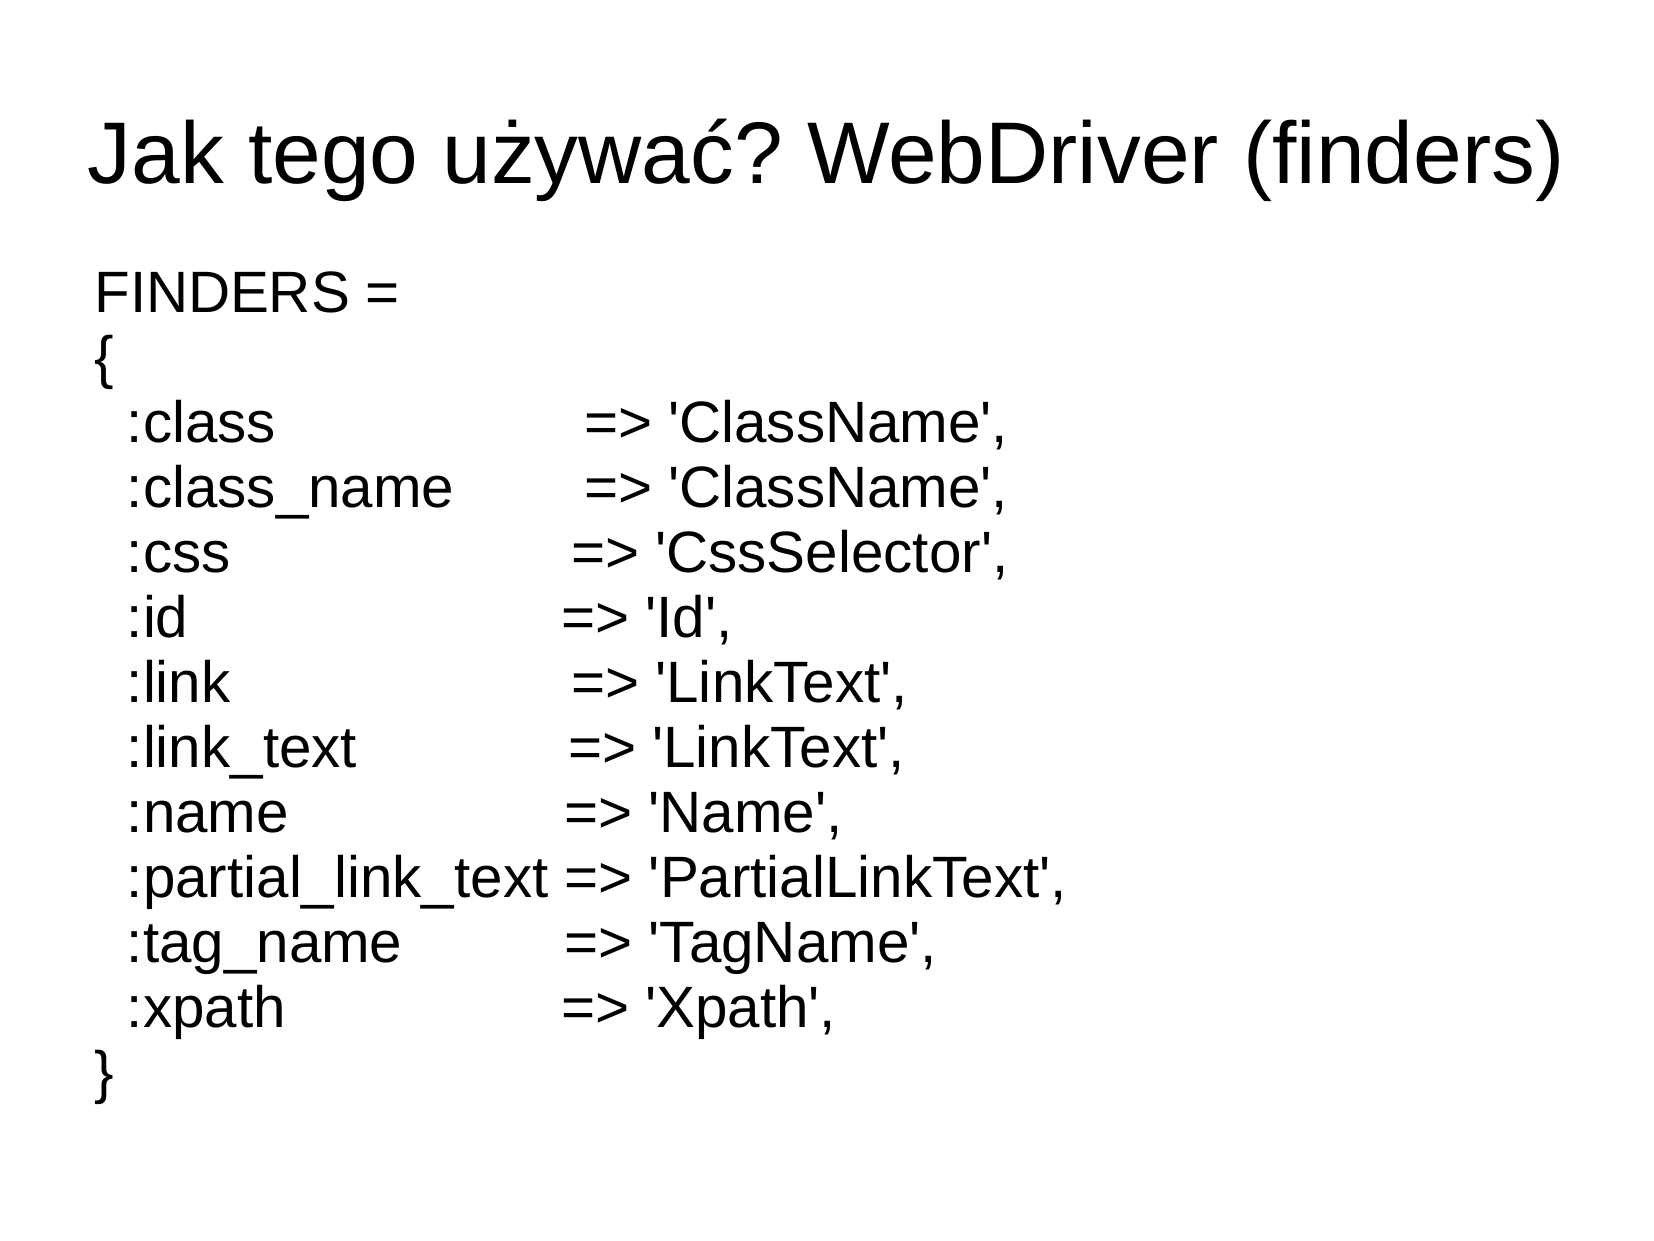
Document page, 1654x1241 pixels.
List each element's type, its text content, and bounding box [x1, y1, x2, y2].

subtitle FINDERS = { :class => 'ClassName', :class_name => 'ClassName', :css => 'CssSelector', :id => 'Id', :link => 'LinkText', :link_text => 'LinkText', :name => 'Name', :partial_link_text => 'PartialLinkText', :tag_name => 'TagName', :xpath => 'Xpath', } [94, 259, 1583, 1109]
title Jak tego używać? WebDriver (finders) [82, 49, 1571, 257]
